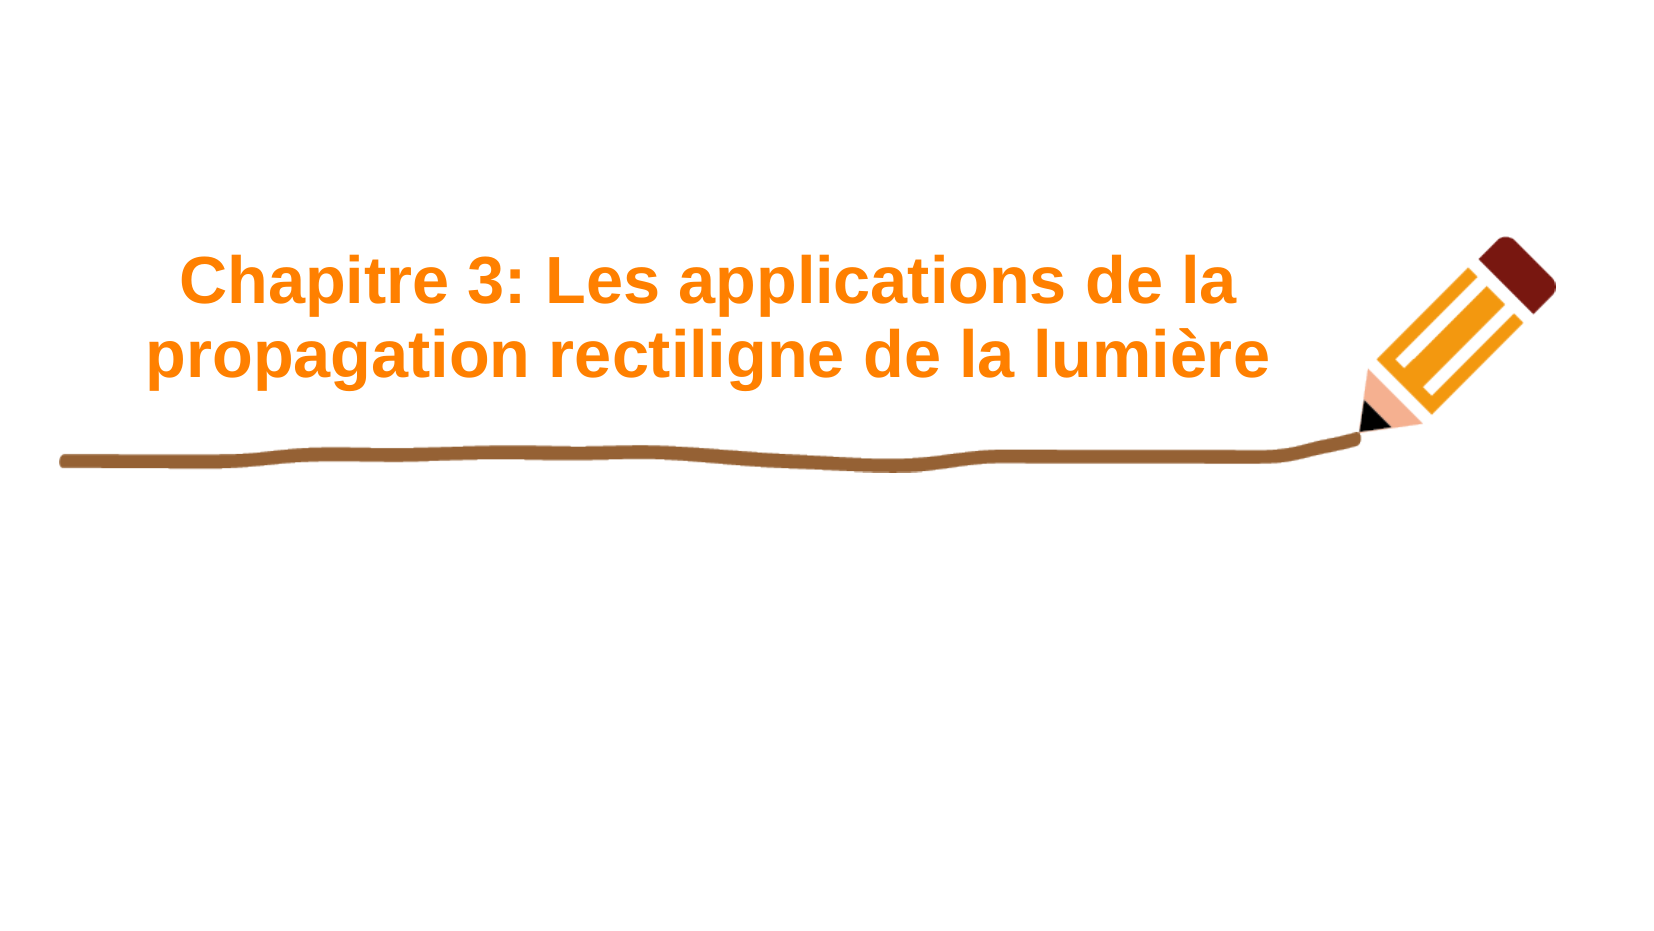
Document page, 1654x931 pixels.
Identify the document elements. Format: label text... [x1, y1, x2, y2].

title Chapitre 3: Les applications de la propagation rectiligne de la lumière [88, 202, 1329, 433]
picture [59, 236, 1556, 473]
